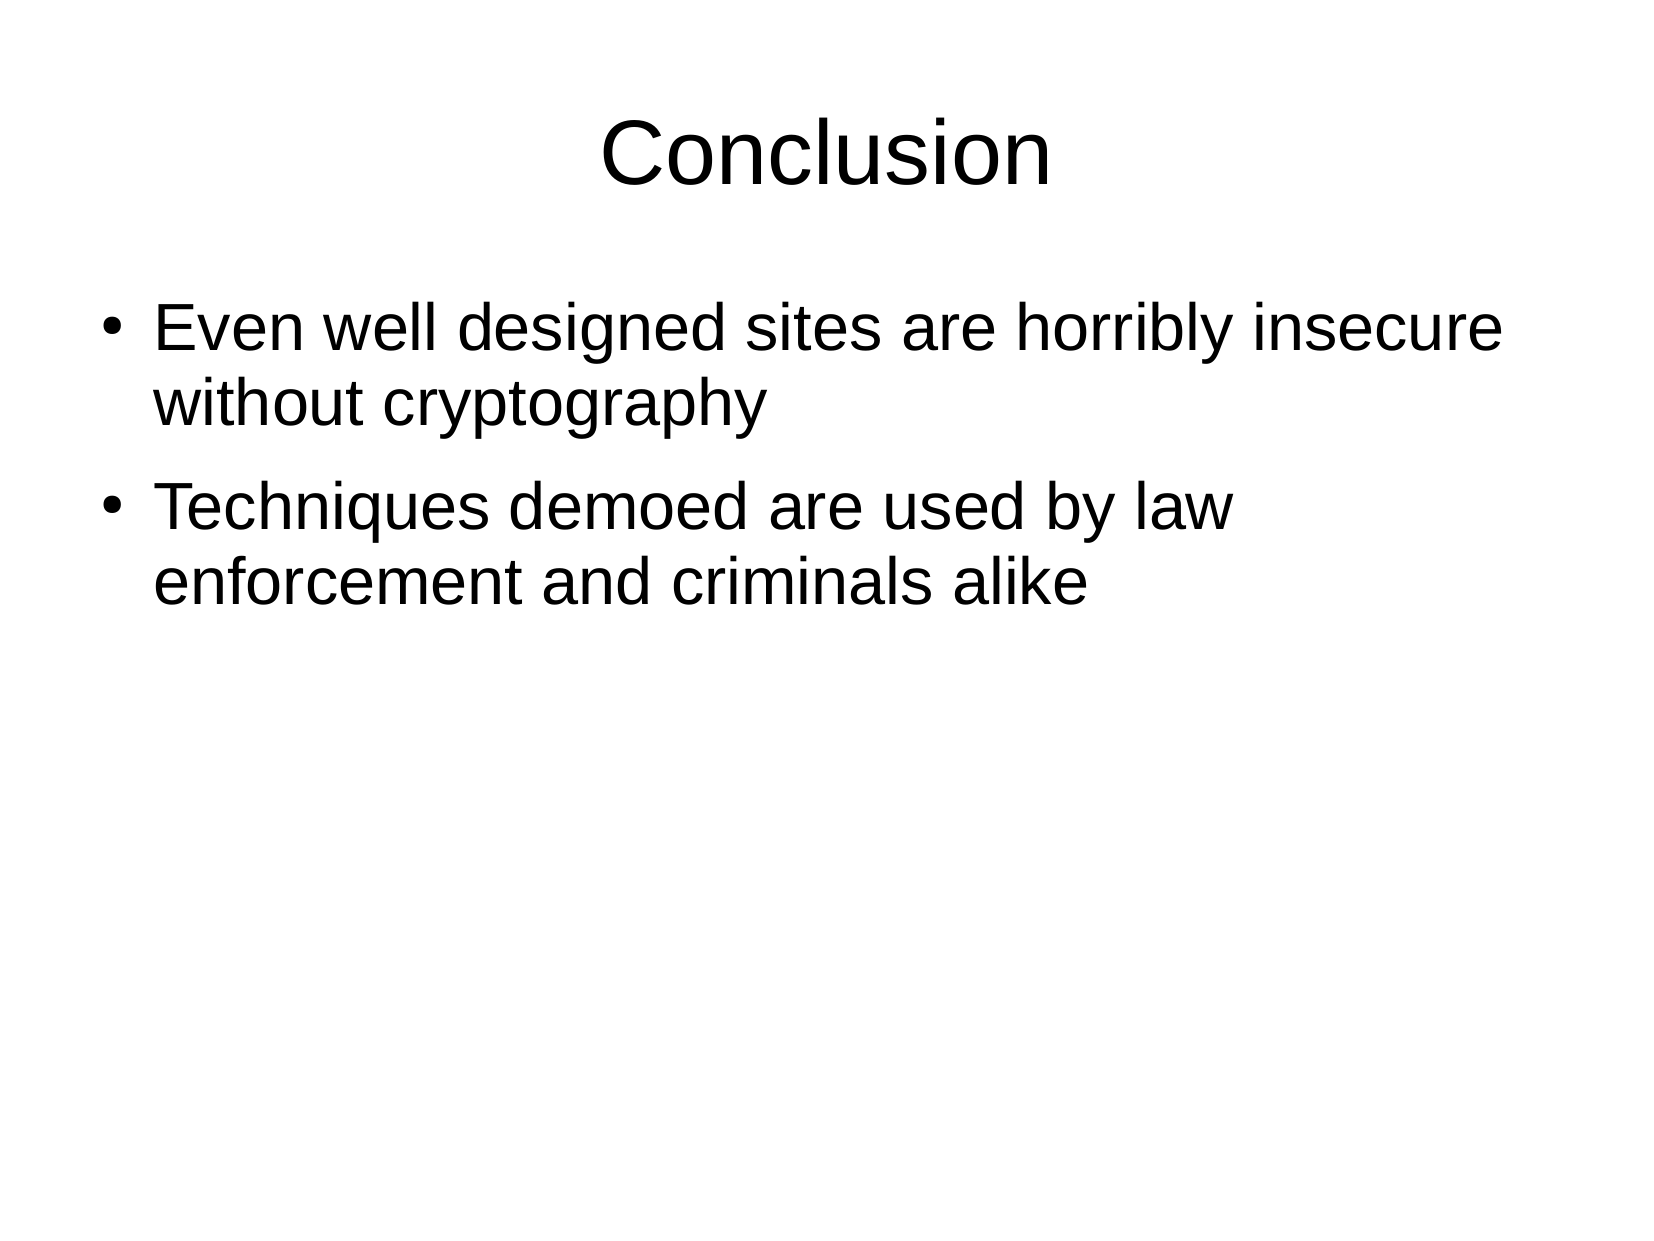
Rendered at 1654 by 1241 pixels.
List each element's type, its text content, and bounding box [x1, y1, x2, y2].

list Even well designed sites are horribly insecure without cryptography Techniques demoed are used by law enforcement and criminals alike [82, 290, 1571, 1010]
title Conclusion [82, 49, 1571, 257]
